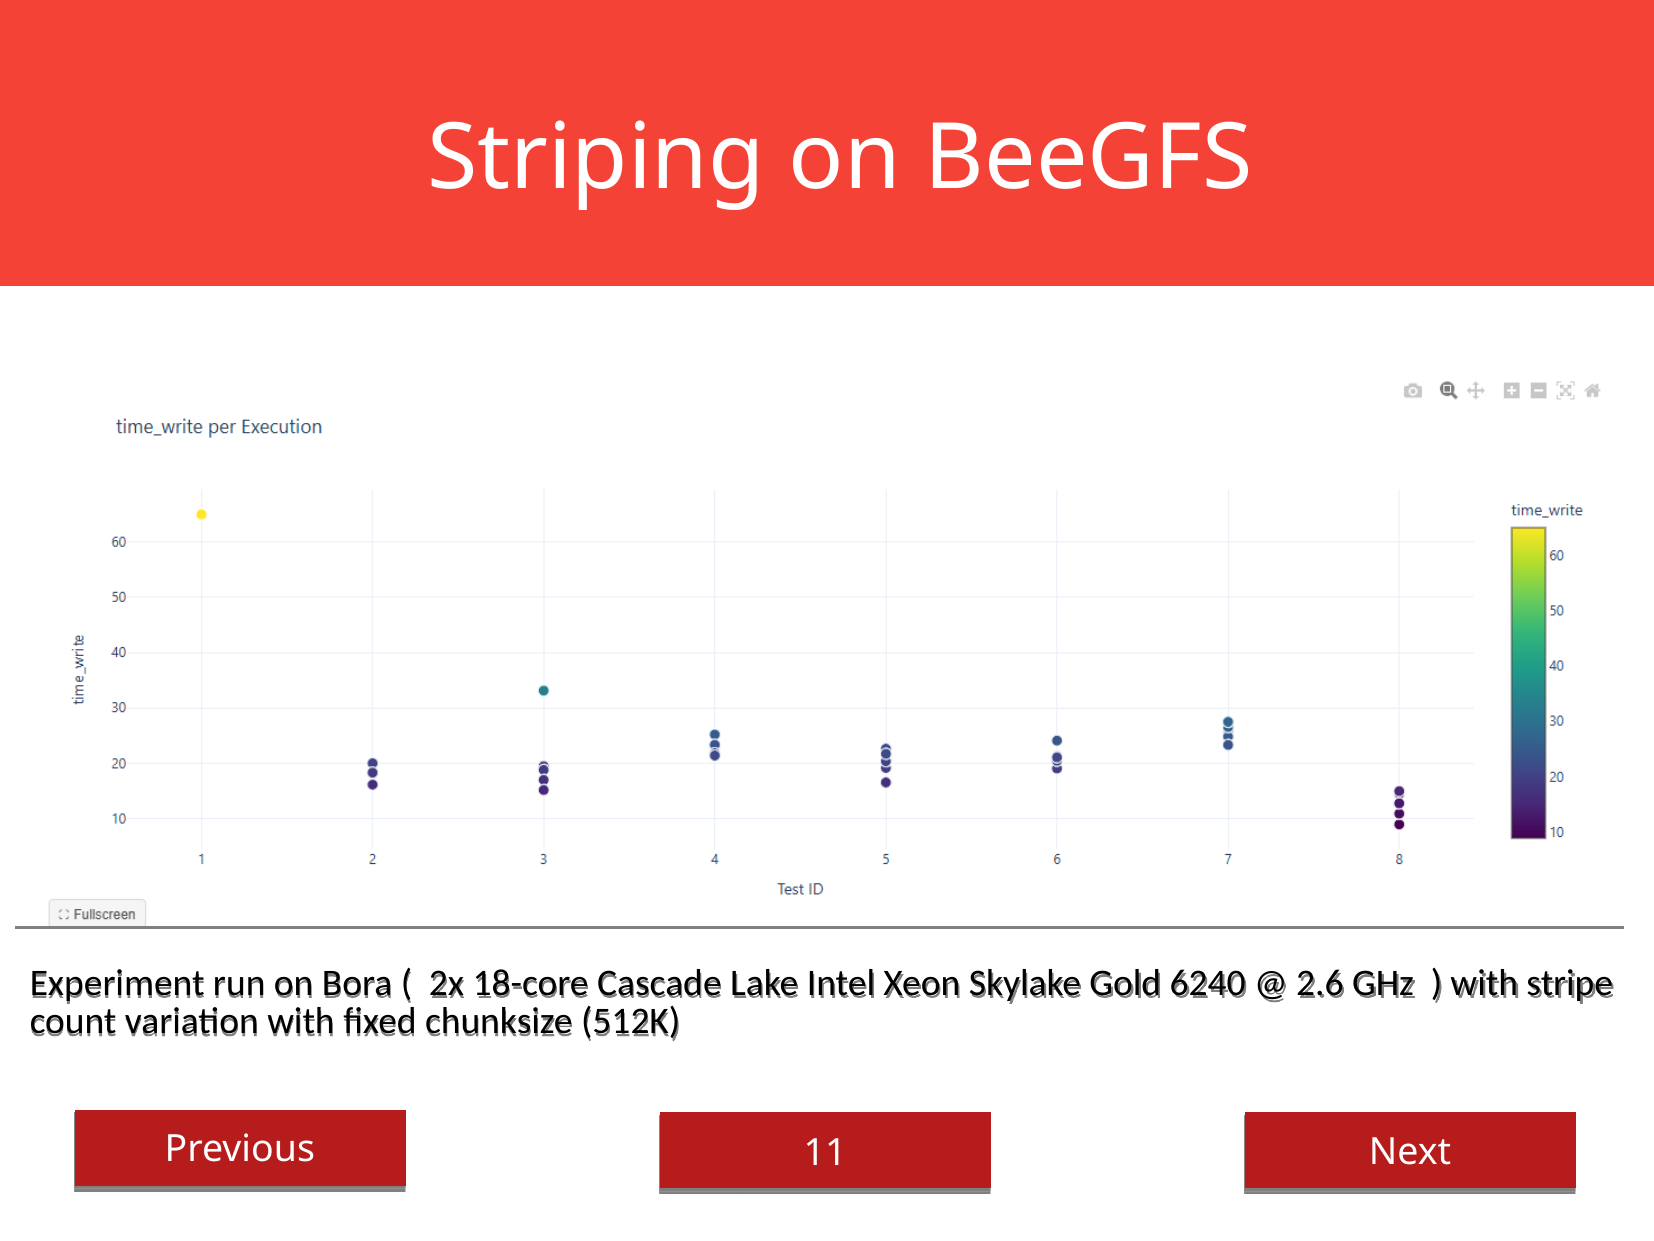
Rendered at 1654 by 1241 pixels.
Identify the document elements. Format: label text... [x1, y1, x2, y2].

text_box [660, 1112, 991, 1188]
text_box Next [1245, 1112, 1576, 1188]
text_box Experiment run on Bora ( 2x 18-core Cascade Lake Intel Xeon Skylake Gold 6240 @ 2.6 GHz ) with stripe count variation with fixed chunksize (512K) [15, 960, 1636, 1066]
title Striping on BeeGFS [60, 49, 1621, 257]
text_box <numéro> [690, 1117, 961, 1188]
picture [15, 359, 1624, 926]
text_box Previous [75, 1110, 406, 1186]
